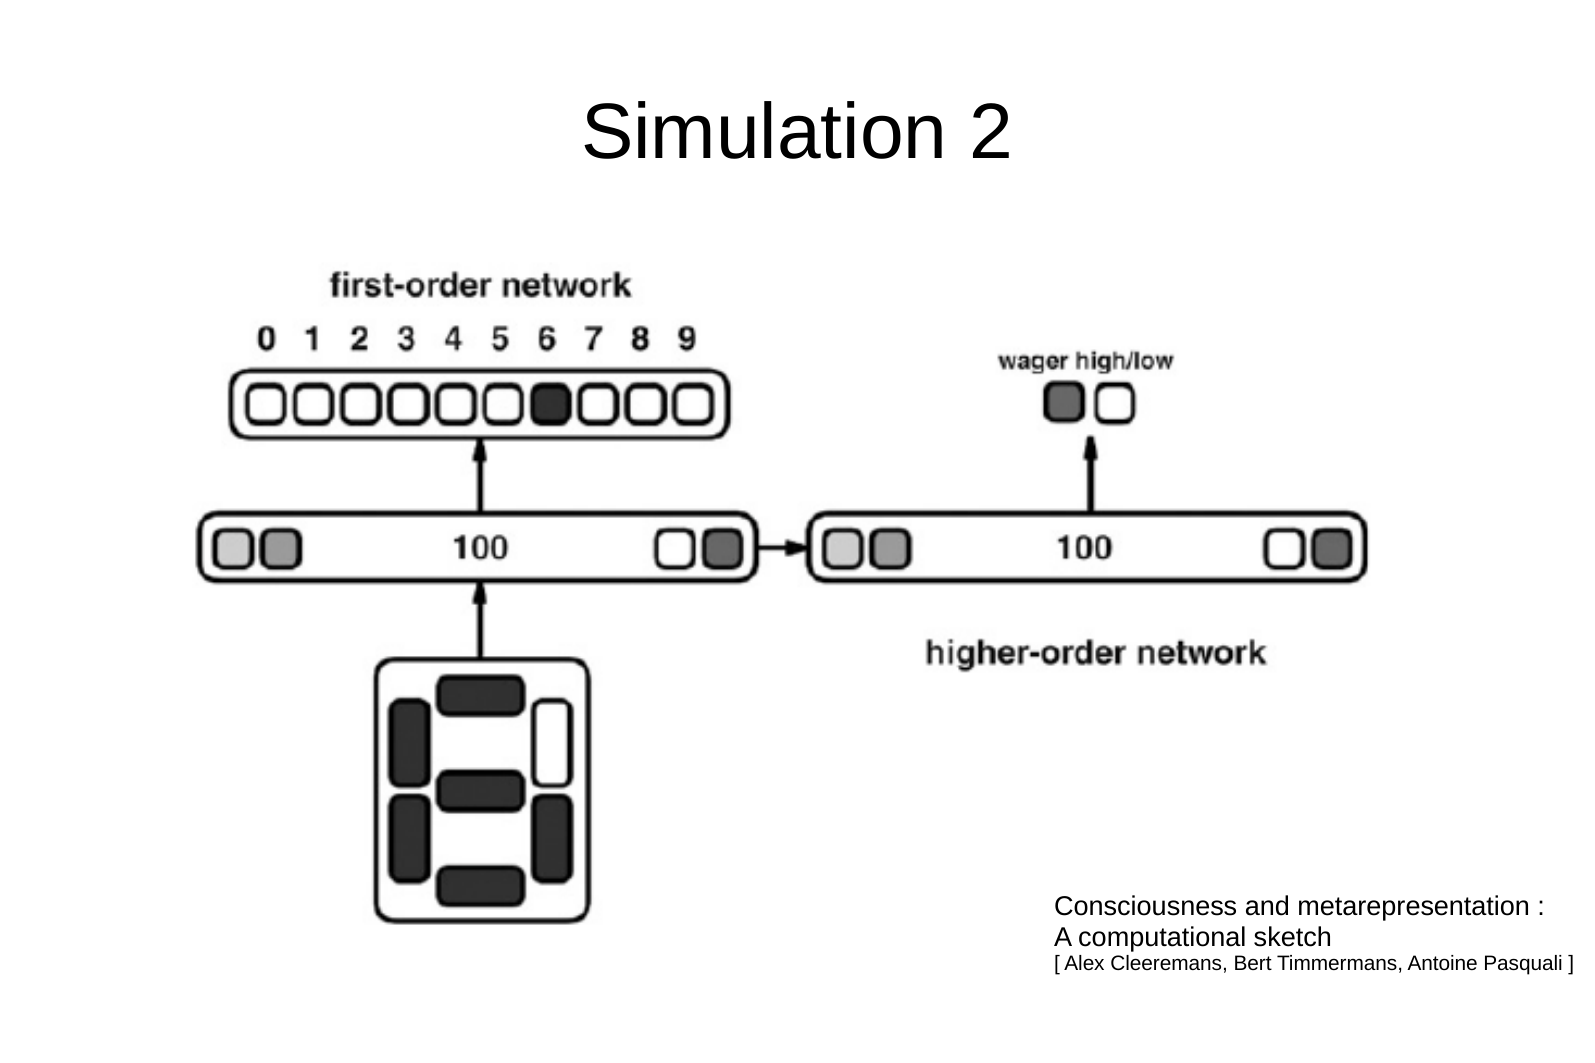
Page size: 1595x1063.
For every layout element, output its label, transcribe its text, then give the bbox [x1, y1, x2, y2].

title Simulation 2 [79, 42, 1515, 220]
text_box Consciousness and metarepresentation : A computational sketch [ Alex Cleeremans, Bert Timmermans, Antoine Pasquali ] [968, 883, 1595, 1025]
picture [157, 248, 1405, 951]
